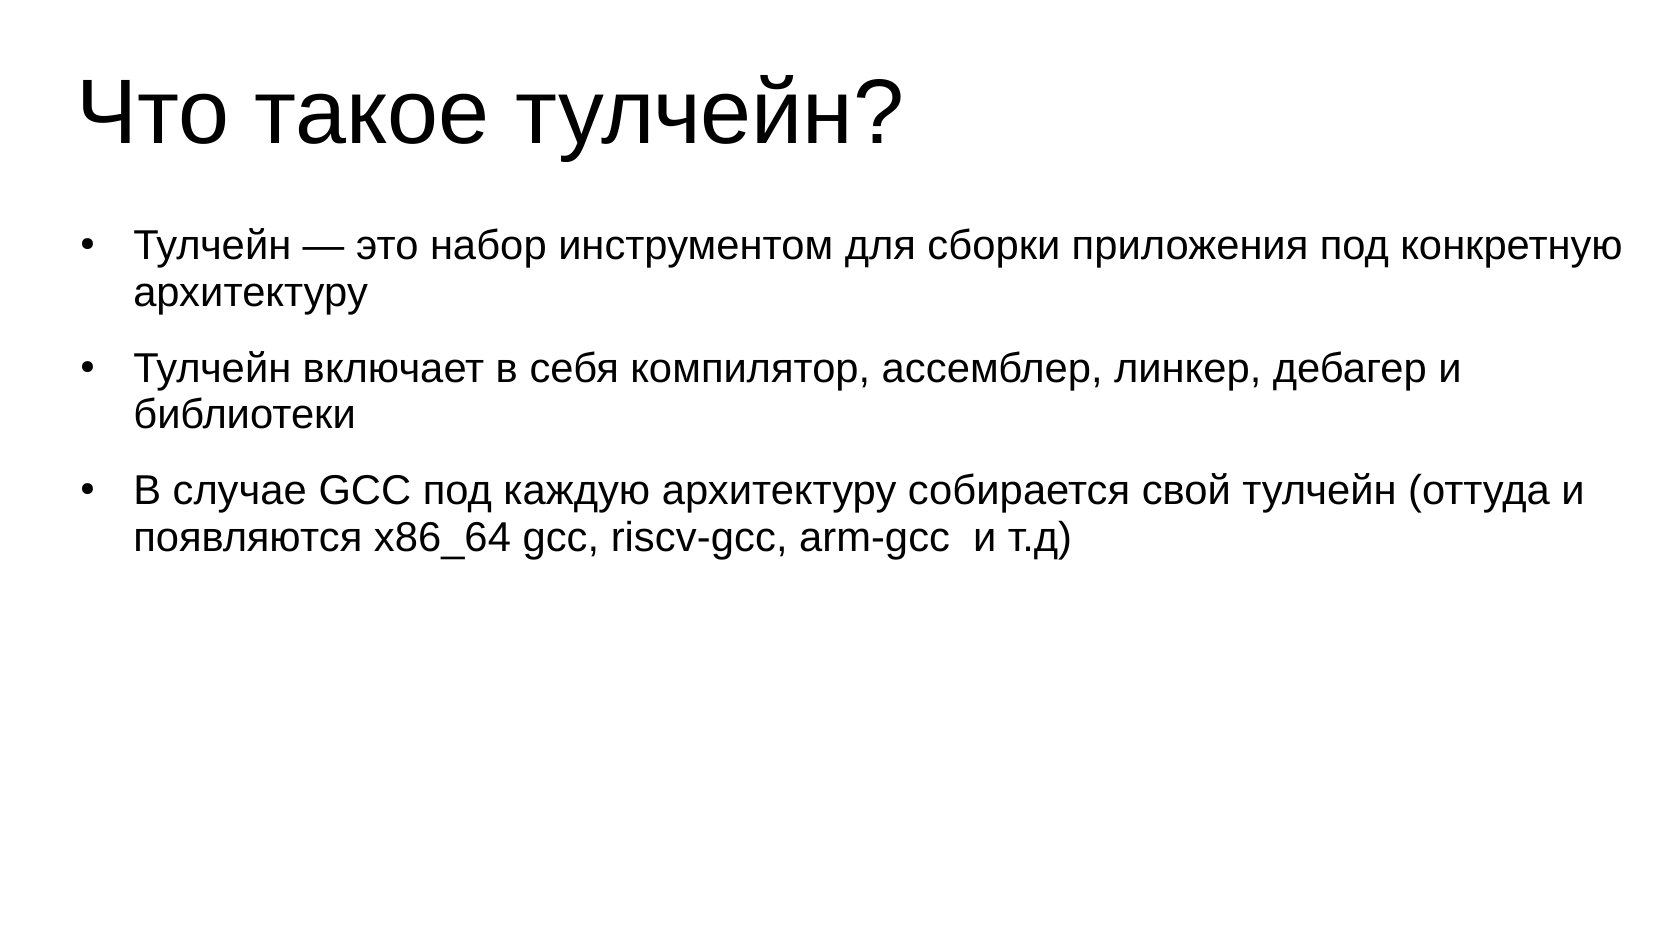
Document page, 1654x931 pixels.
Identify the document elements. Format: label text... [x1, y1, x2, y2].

title Что такое тулчейн? [76, 34, 1565, 190]
list Тулчейн — это набор инструментом для сборки приложения под конкретную архитектуру Тулчейн включает в себя компилятор, ассемблер, линкер, дебагер и библиотеки В случае GCC под каждую архитектуру собирается свой тулчейн (оттуда и появляются x86_64 gcc, riscv-gcc, arm-gcc и т.д) [62, 221, 1625, 931]
